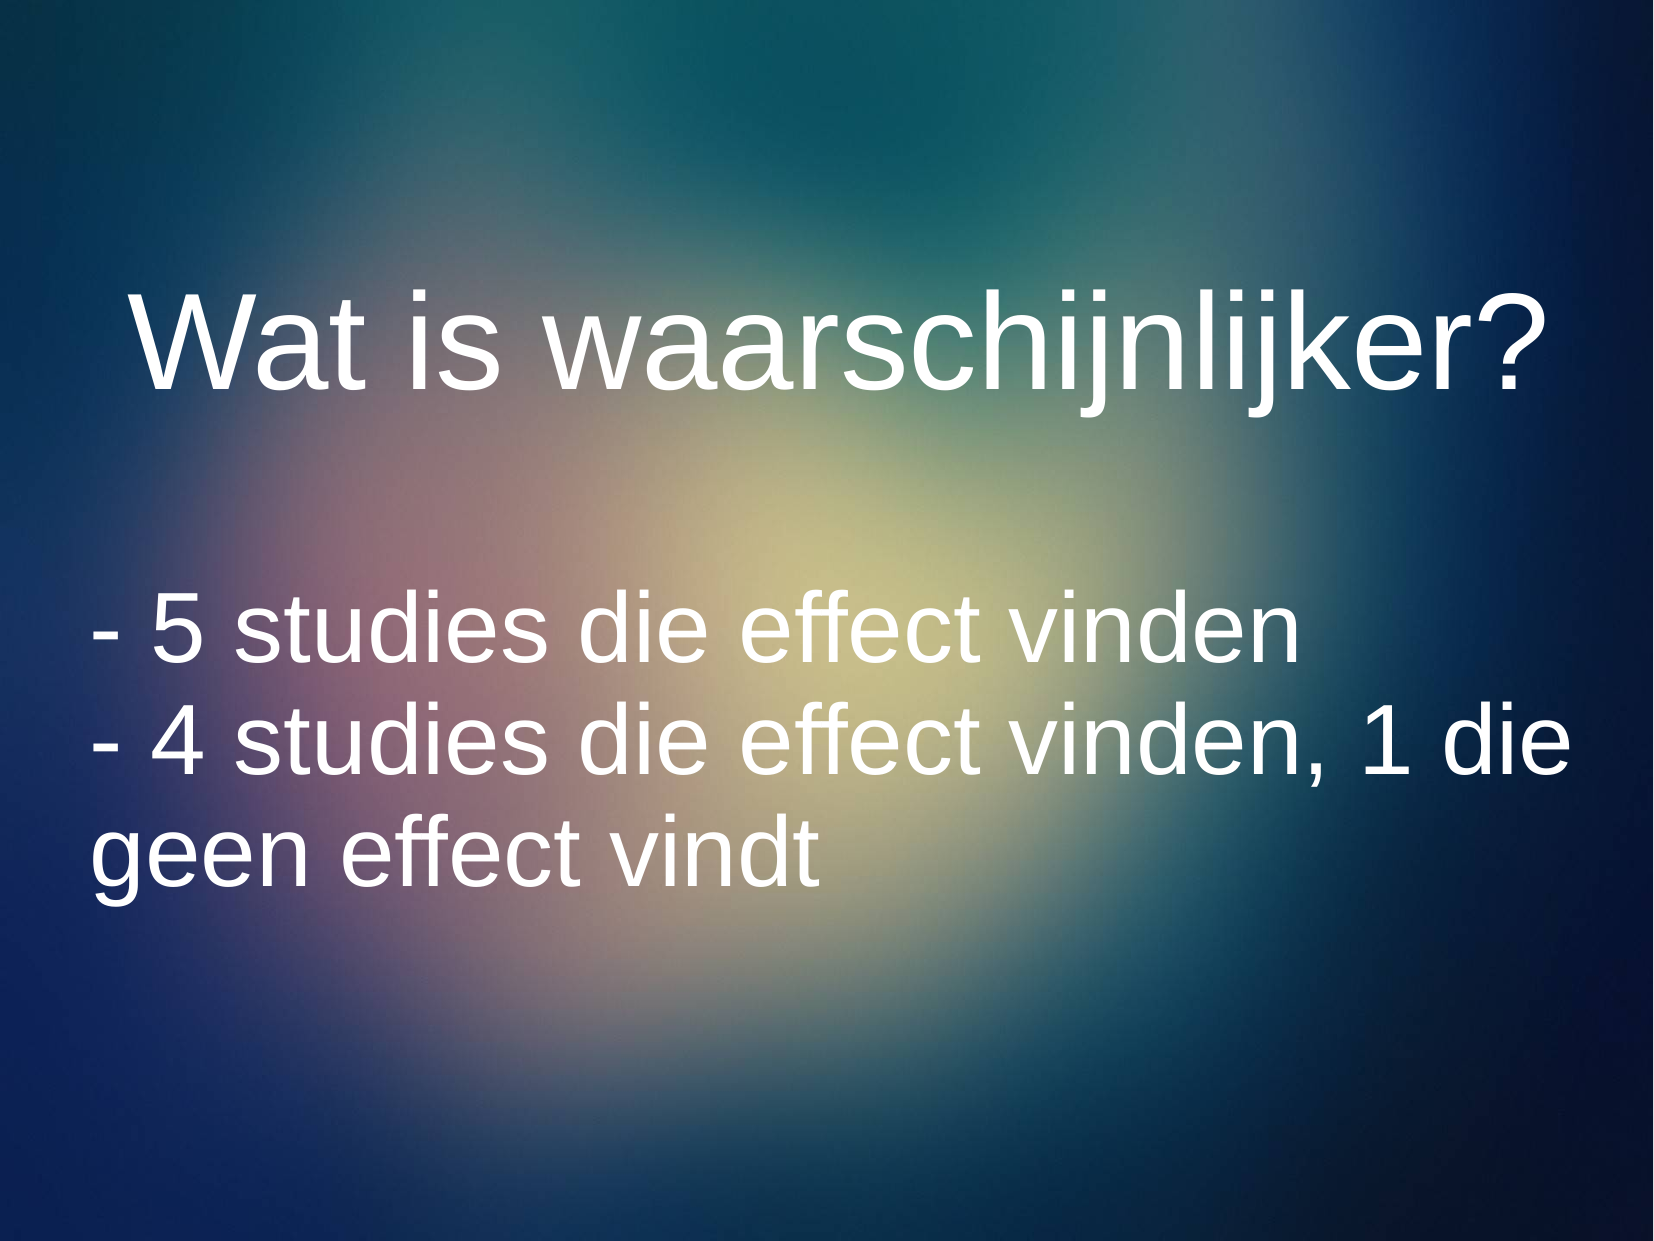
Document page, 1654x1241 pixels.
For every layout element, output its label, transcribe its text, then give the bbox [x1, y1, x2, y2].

picture [0, 0, 1654, 1241]
text_box Wat is waarschijnlijker? - 5 studies die effect vinden - 4 studies die effect vinden, 1 die geen effect vindt [75, 257, 1604, 916]
